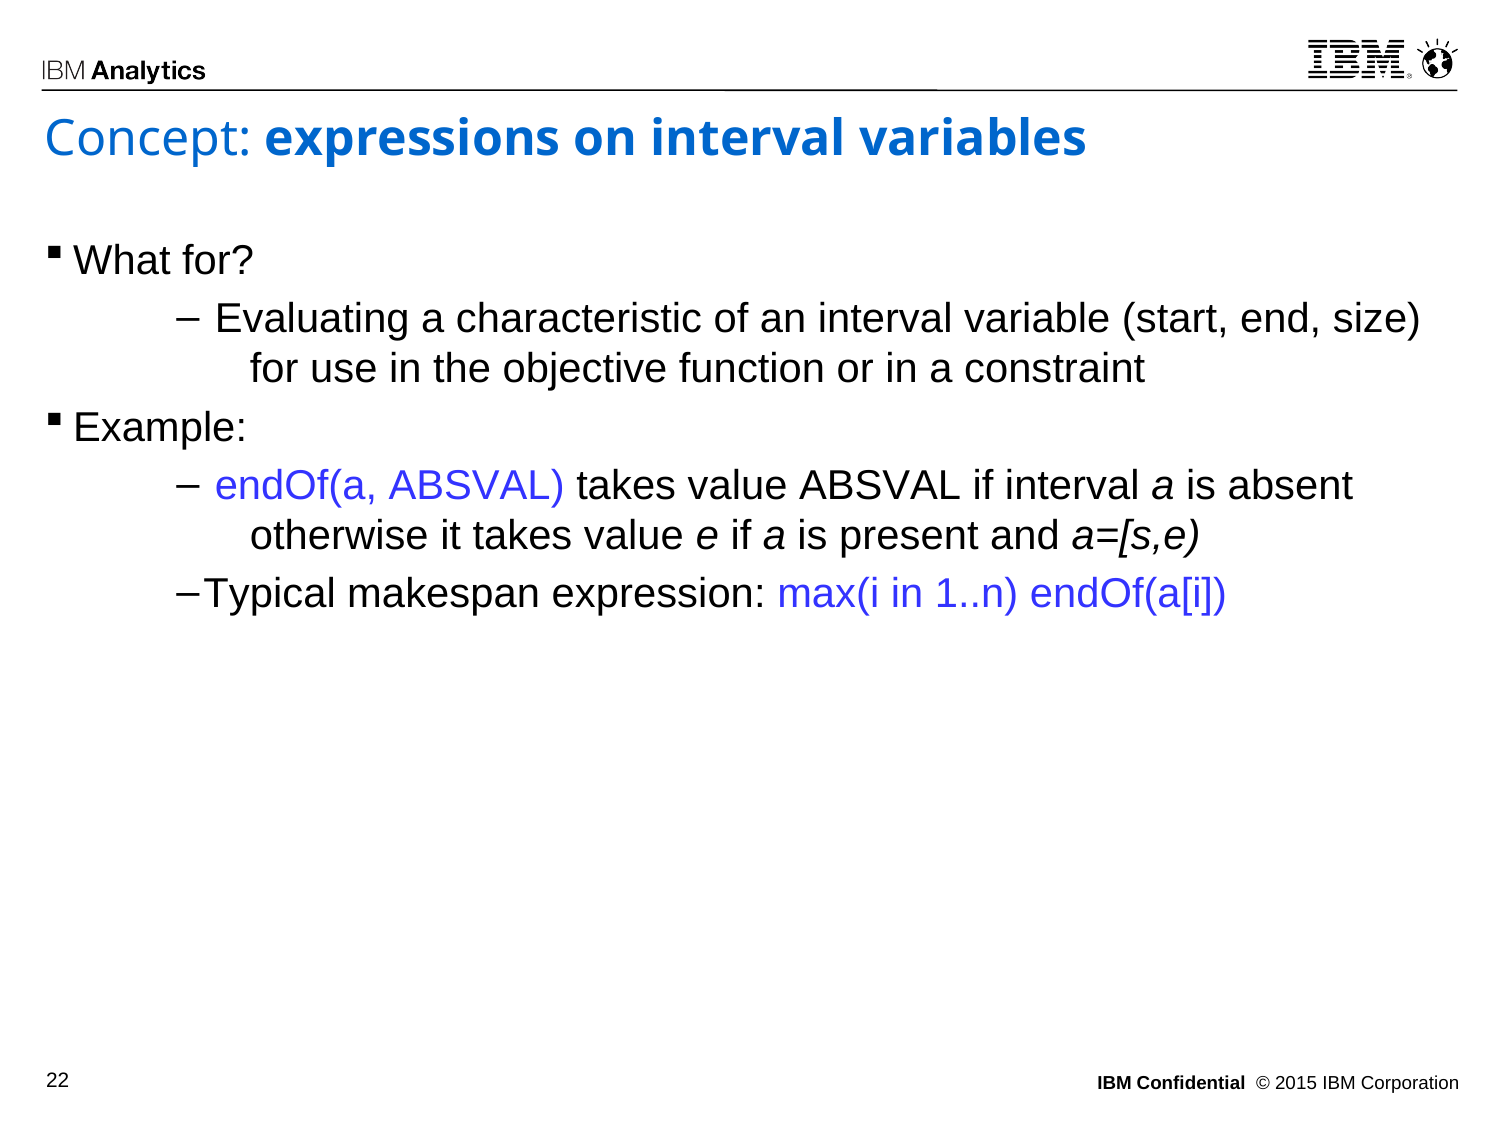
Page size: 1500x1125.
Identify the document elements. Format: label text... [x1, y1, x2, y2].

list What for? Evaluating a characteristic of an interval variable (start, end, size) for use in the objective function or in a constraint Example: endOf(a, ABSVAL) takes value ABSVAL if interval a is absent otherwise it takes value e if a is present and a=[s,e) Typical makespan expression: max(i in 1..n) endOf(a[i]) [29, 224, 1456, 1125]
title Concept: expressions on interval variables [29, 97, 1500, 203]
picture [1294, 24, 1469, 91]
picture [24, 42, 224, 99]
